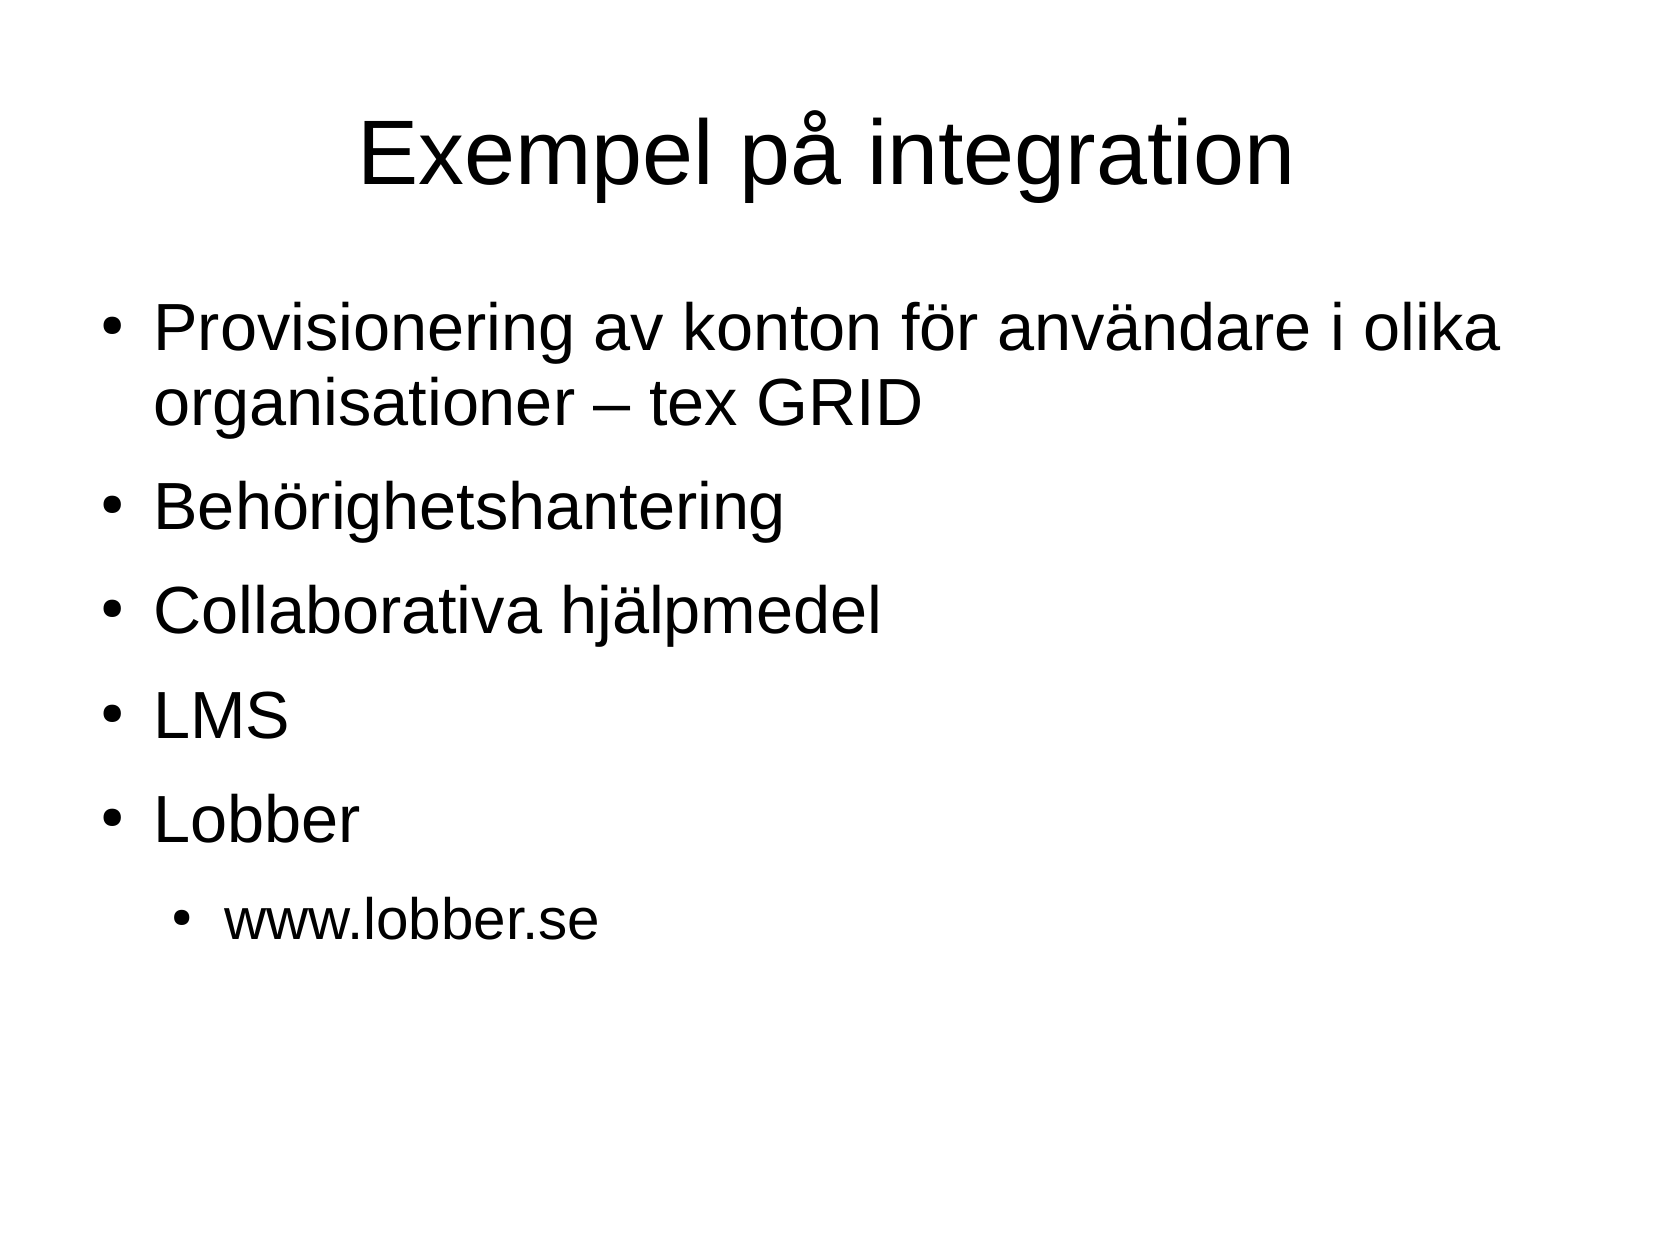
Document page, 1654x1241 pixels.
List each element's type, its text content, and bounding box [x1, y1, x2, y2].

list Provisionering av konton för användare i olika organisationer – tex GRID Behörighetshantering Collaborativa hjälpmedel LMS Lobber www.lobber.se [82, 290, 1571, 1109]
title Exempel på integration [82, 49, 1571, 257]
